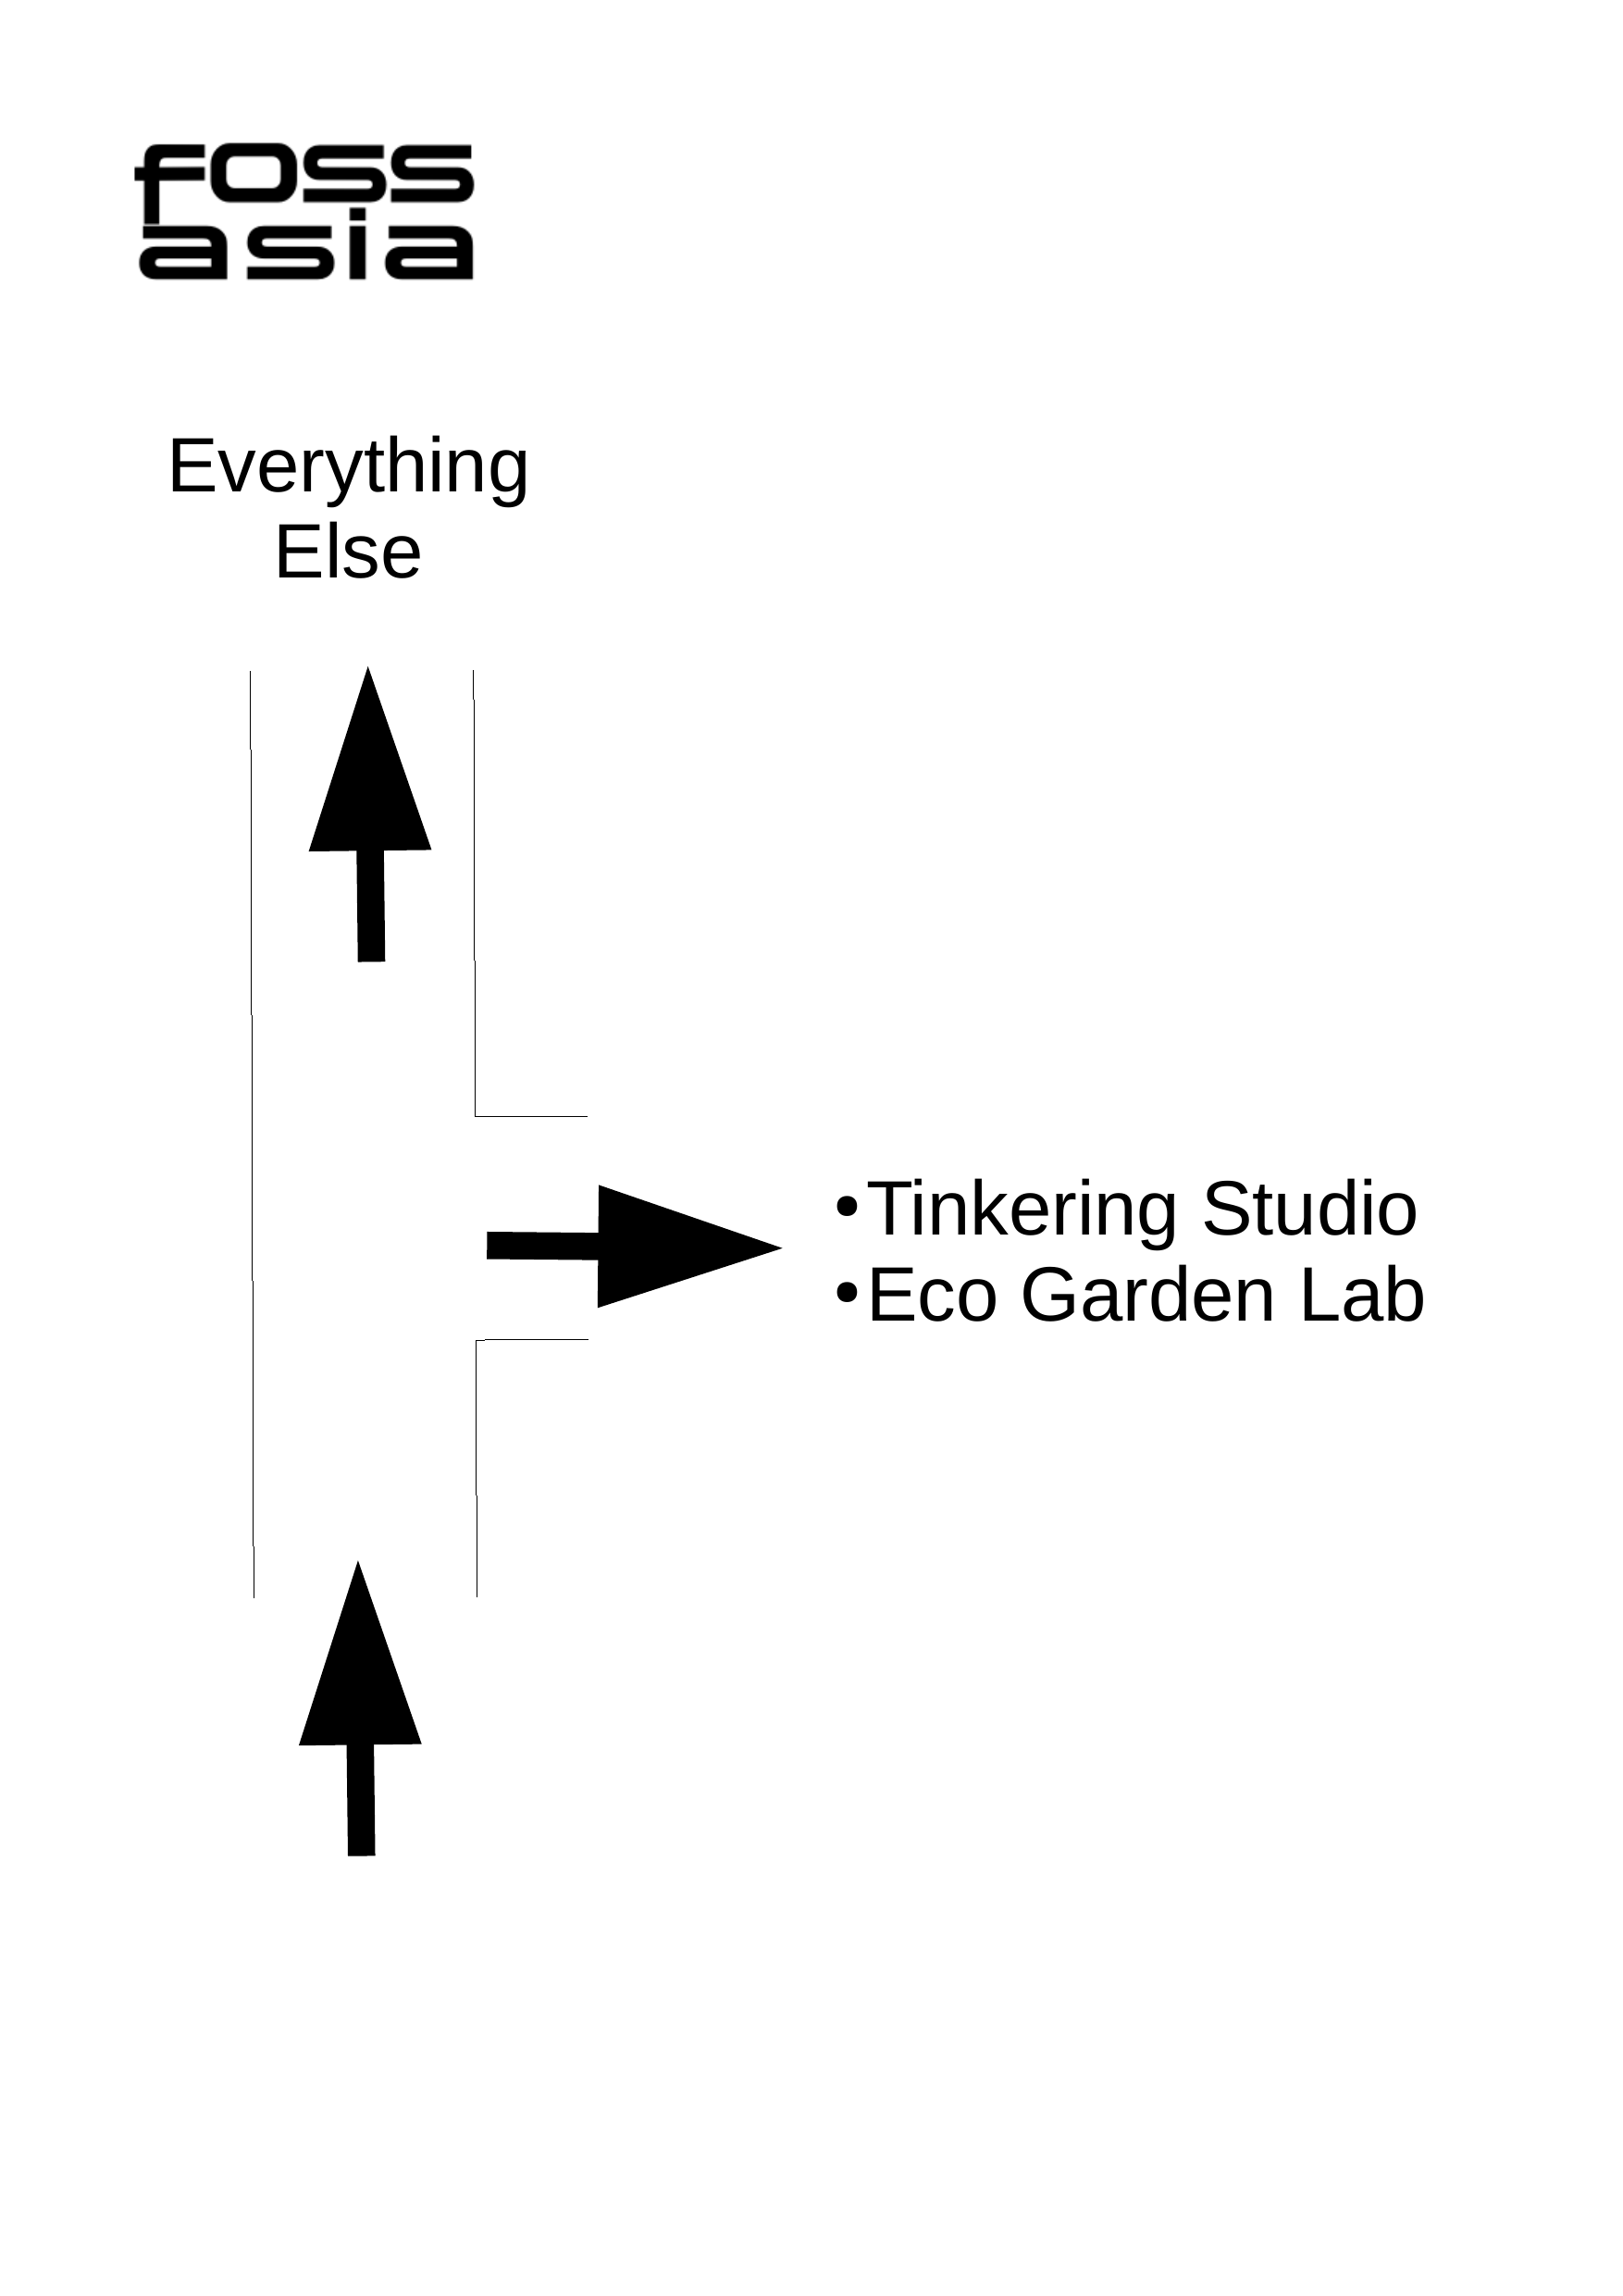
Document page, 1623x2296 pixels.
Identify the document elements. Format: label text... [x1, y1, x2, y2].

picture [130, 139, 480, 285]
text_box Tinkering Studio Eco Garden Lab [819, 1158, 1442, 1346]
text_box Everything Else [153, 415, 545, 602]
